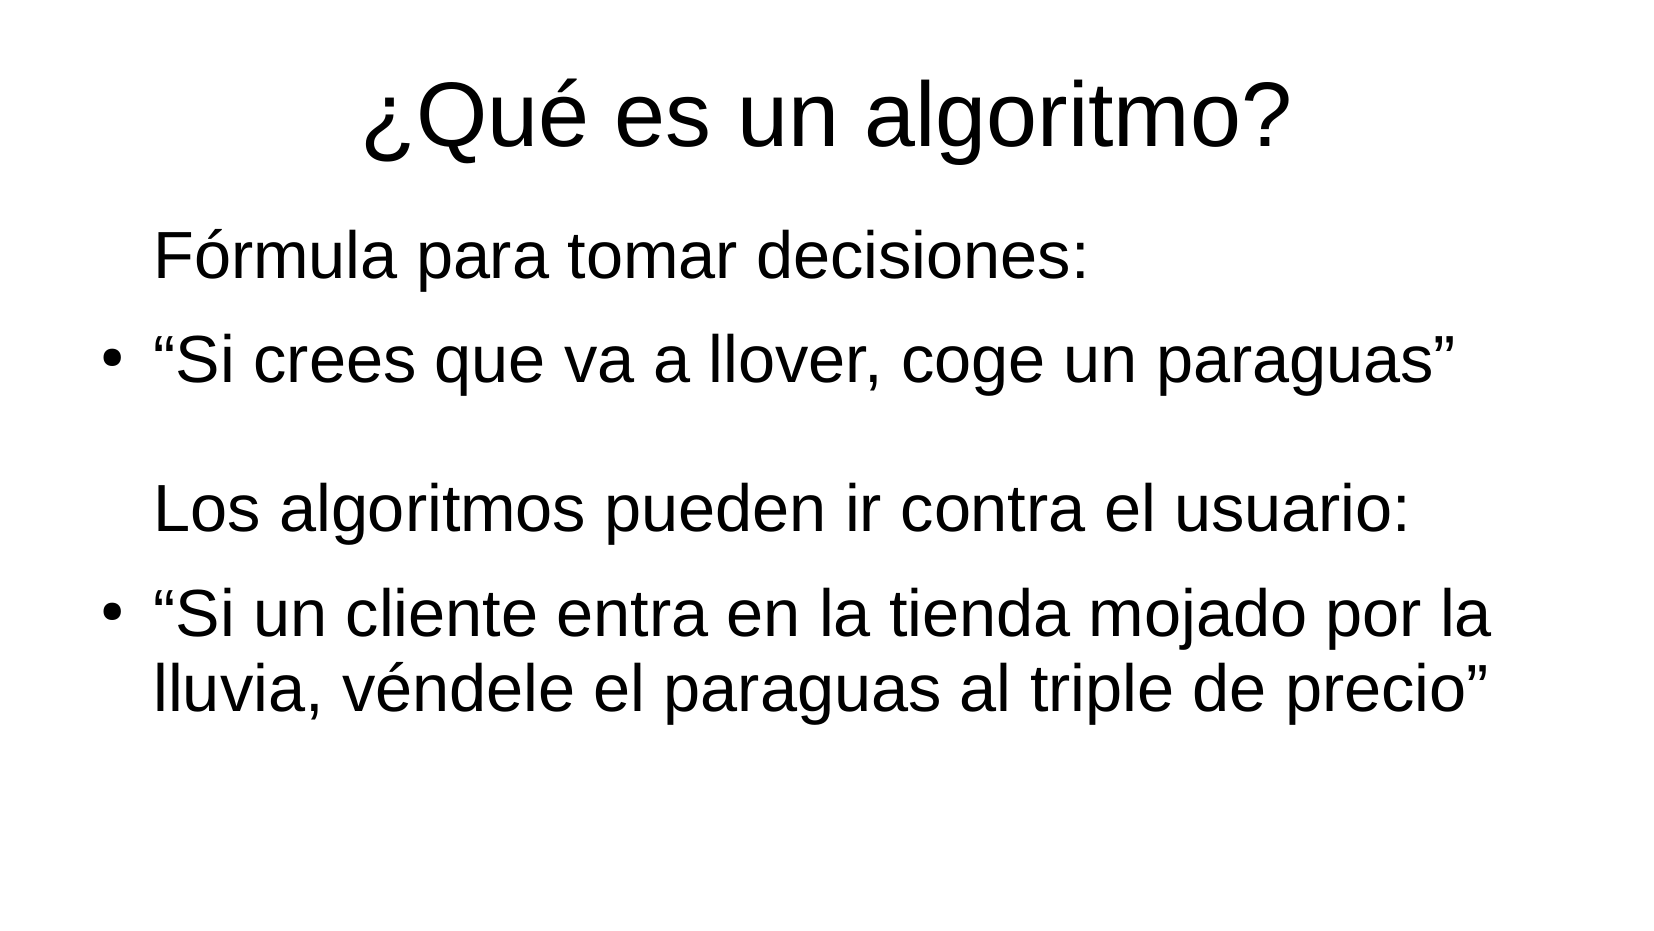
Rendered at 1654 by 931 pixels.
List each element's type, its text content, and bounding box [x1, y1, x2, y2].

list Fórmula para tomar decisiones: “Si crees que va a llover, coge un paraguas” Los algoritmos pueden ir contra el usuario: “Si un cliente entra en la tienda mojado por la lluvia, véndele el paraguas al triple de precio” [82, 217, 1571, 758]
title ¿Qué es un algoritmo? [82, 37, 1571, 193]
